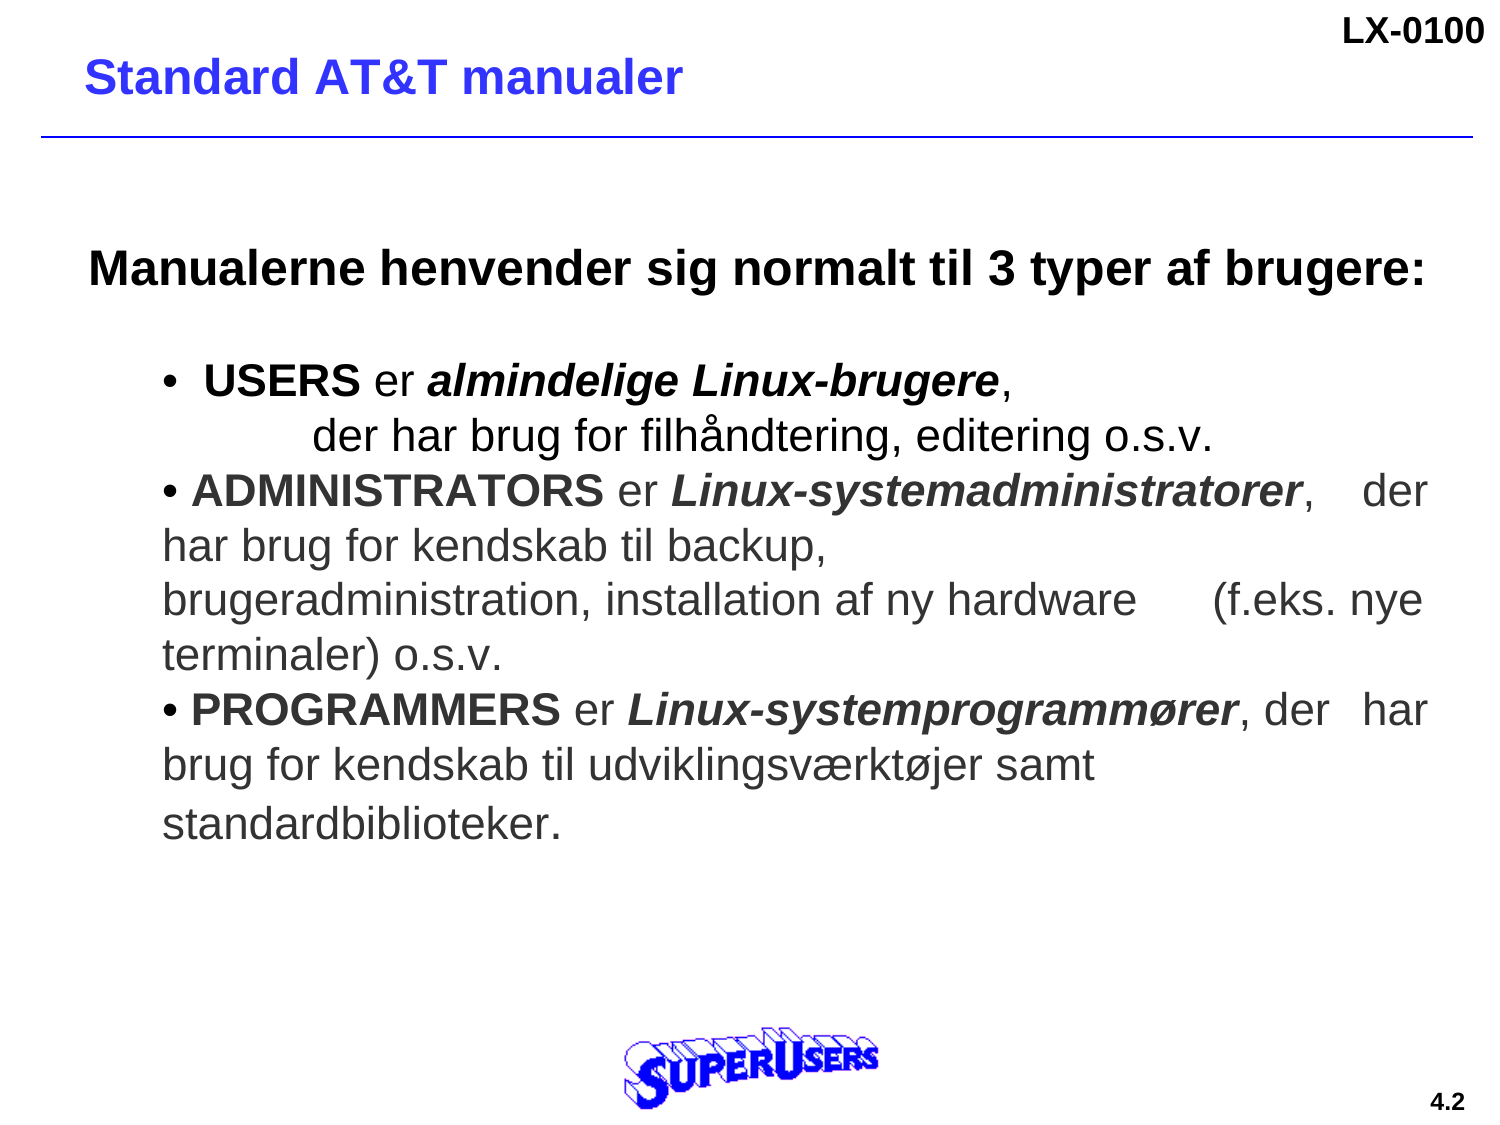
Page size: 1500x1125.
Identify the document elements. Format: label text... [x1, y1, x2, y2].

title Standard AT&T manualer [76, 42, 1424, 135]
picture [620, 1025, 880, 1111]
text_box Manualerne henvender sig normalt til 3 typer af brugere: USERS er almindelige Linux-brugere, der har brug for filhåndtering, editering o.s.v. ADMINISTRATORS er Linux-systemadministratorer, der har brug for kendskab til backup, brugeradministration, installation af ny hardware (f.eks. nye terminaler) o.s.v. PROGRAMMERS er Linux-systemprogrammører, der har brug for kendskab til udviklingsværktøjer samt standardbiblioteker. [88, 236, 1477, 1025]
